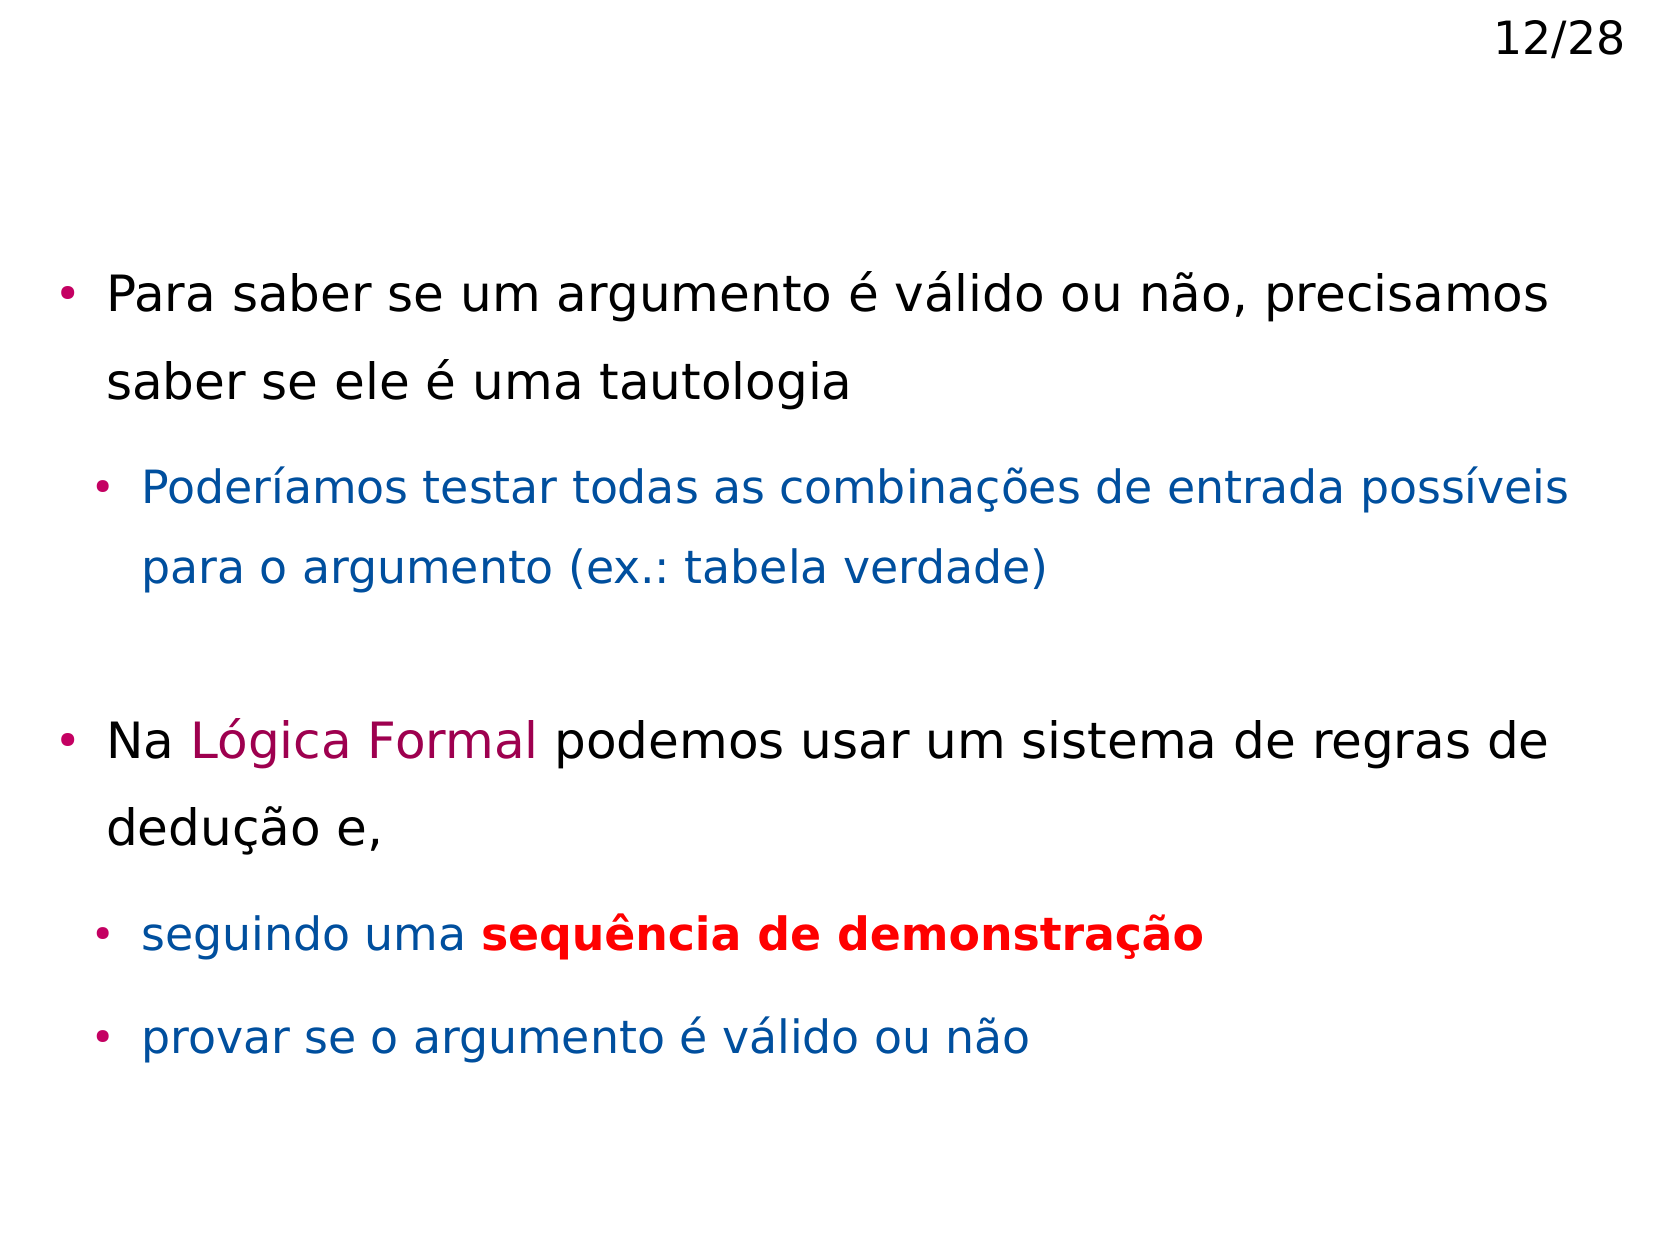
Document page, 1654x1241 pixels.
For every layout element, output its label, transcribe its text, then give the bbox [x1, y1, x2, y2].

list Para saber se um argumento é válido ou não, precisamos saber se ele é uma tautologia Poderíamos testar todas as combinações de entrada possíveis para o argumento (ex.: tabela verdade) Na Lógica Formal podemos usar um sistema de regras de dedução e, seguindo uma sequência de demonstração provar se o argumento é válido ou não [59, 236, 1625, 1211]
